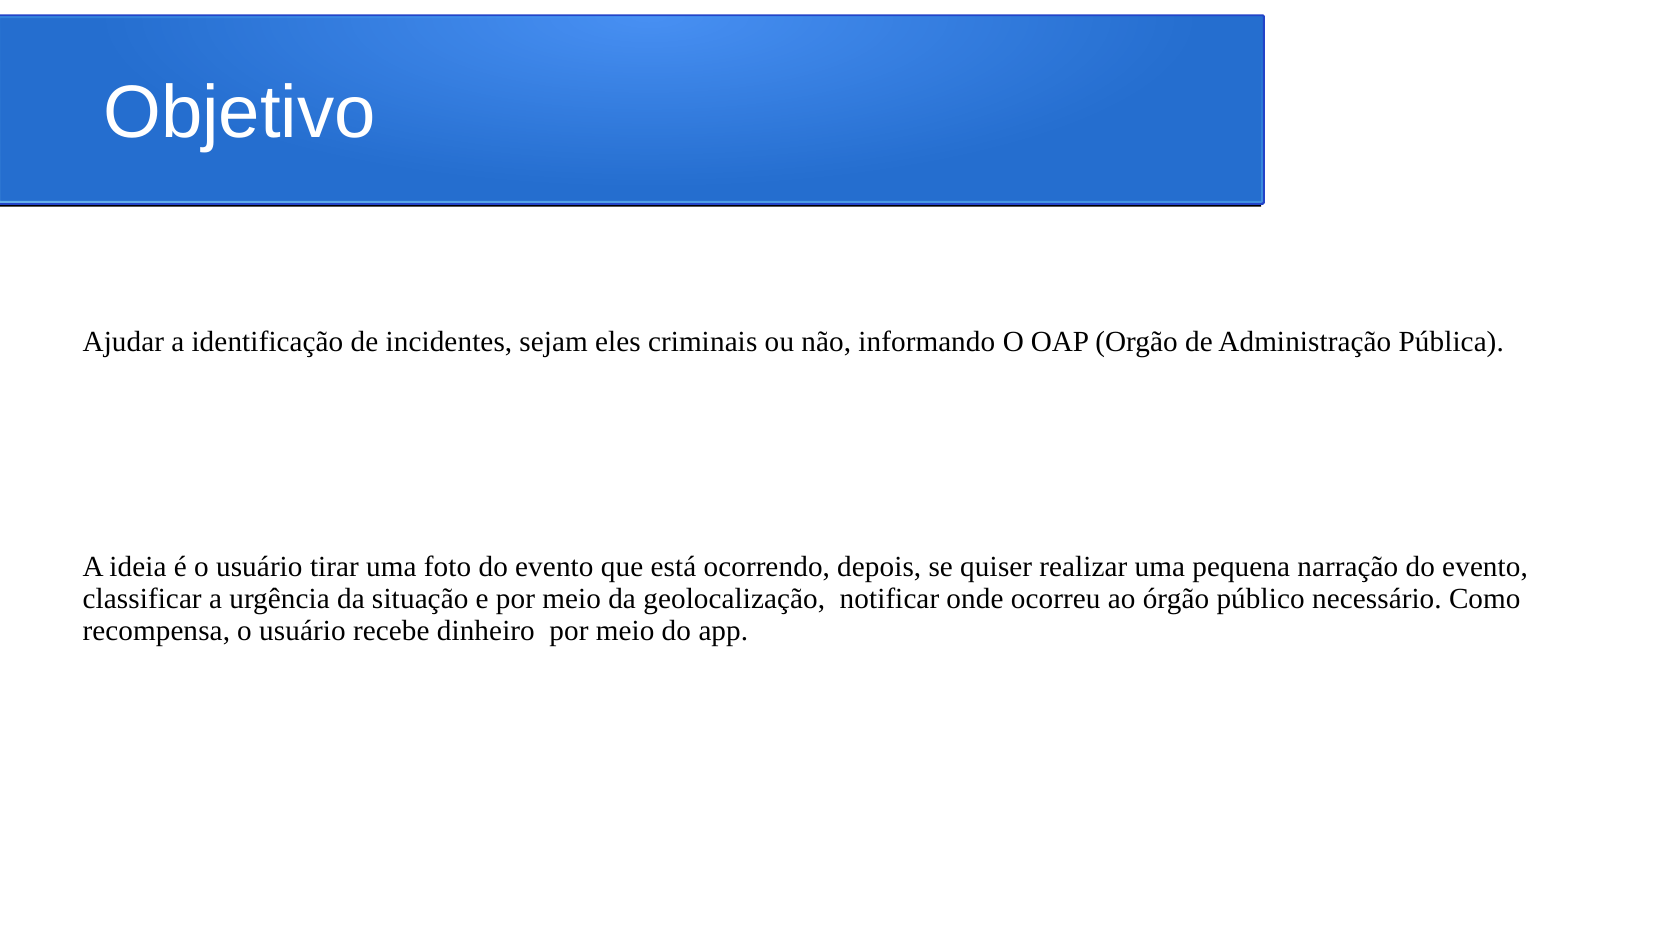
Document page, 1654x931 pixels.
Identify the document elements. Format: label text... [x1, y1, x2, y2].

list Ajudar a identificação de incidentes, sejam eles criminais ou não, informando O OAP (Orgão de Administração Pública). A ideia é o usuário tirar uma foto do evento que está ocorrendo, depois, se quiser realizar uma pequena narração do evento, classificar a urgência da situação e por meio da geolocalização, notificar onde ocorreu ao órgão público necessário. Como recompensa, o usuário recebe dinheiro por meio do app. [82, 224, 1571, 764]
title Objetivo [82, 35, 1235, 189]
